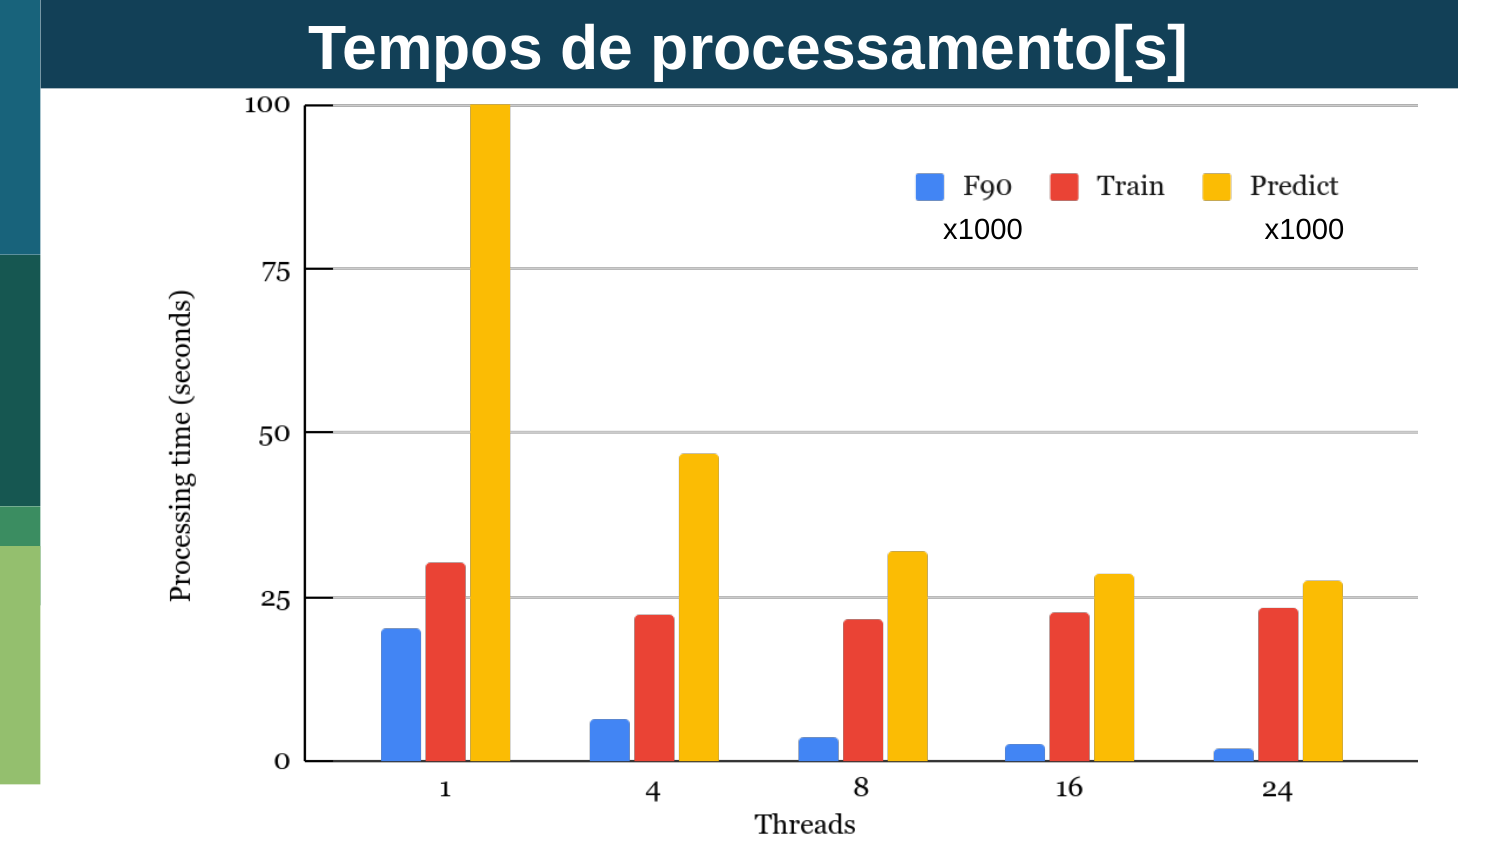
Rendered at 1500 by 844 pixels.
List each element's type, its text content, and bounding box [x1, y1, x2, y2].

text_box x1000 [1249, 195, 1365, 261]
text_box Tempos de processamento[s] [40, 0, 1458, 89]
picture [156, 93, 1418, 844]
text_box x1000 [928, 195, 1044, 261]
